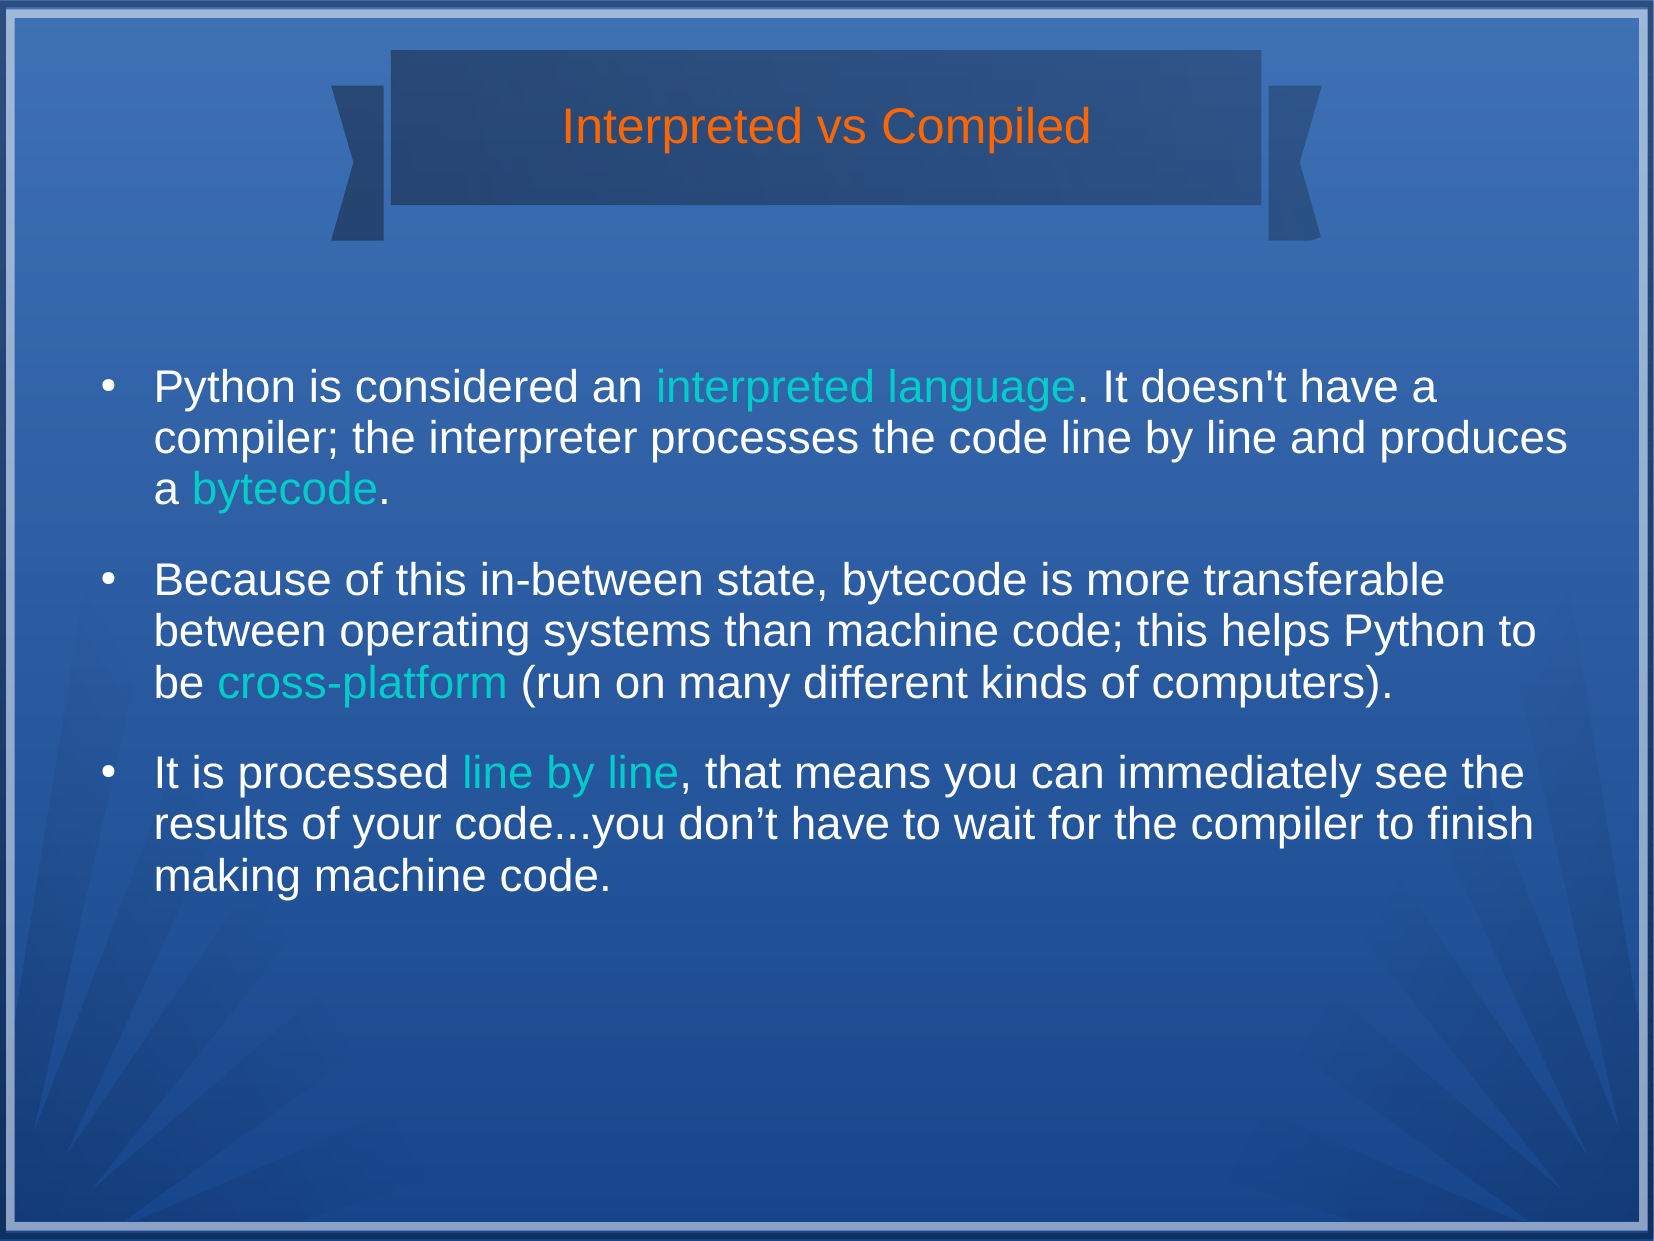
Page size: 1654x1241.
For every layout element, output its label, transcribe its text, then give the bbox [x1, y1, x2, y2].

title Interpreted vs Compiled [389, 47, 1264, 205]
list Python is considered an interpreted language. It doesn't have a compiler; the interpreter processes the code line by line and produces a bytecode. Because of this in-between state, bytecode is more transferable between operating systems than machine code; this helps Python to be cross-platform (run on many different kinds of computers). It is processed line by line, that means you can immediately see the results of your code...you don’t have to wait for the compiler to finish making machine code. [82, 360, 1571, 1241]
